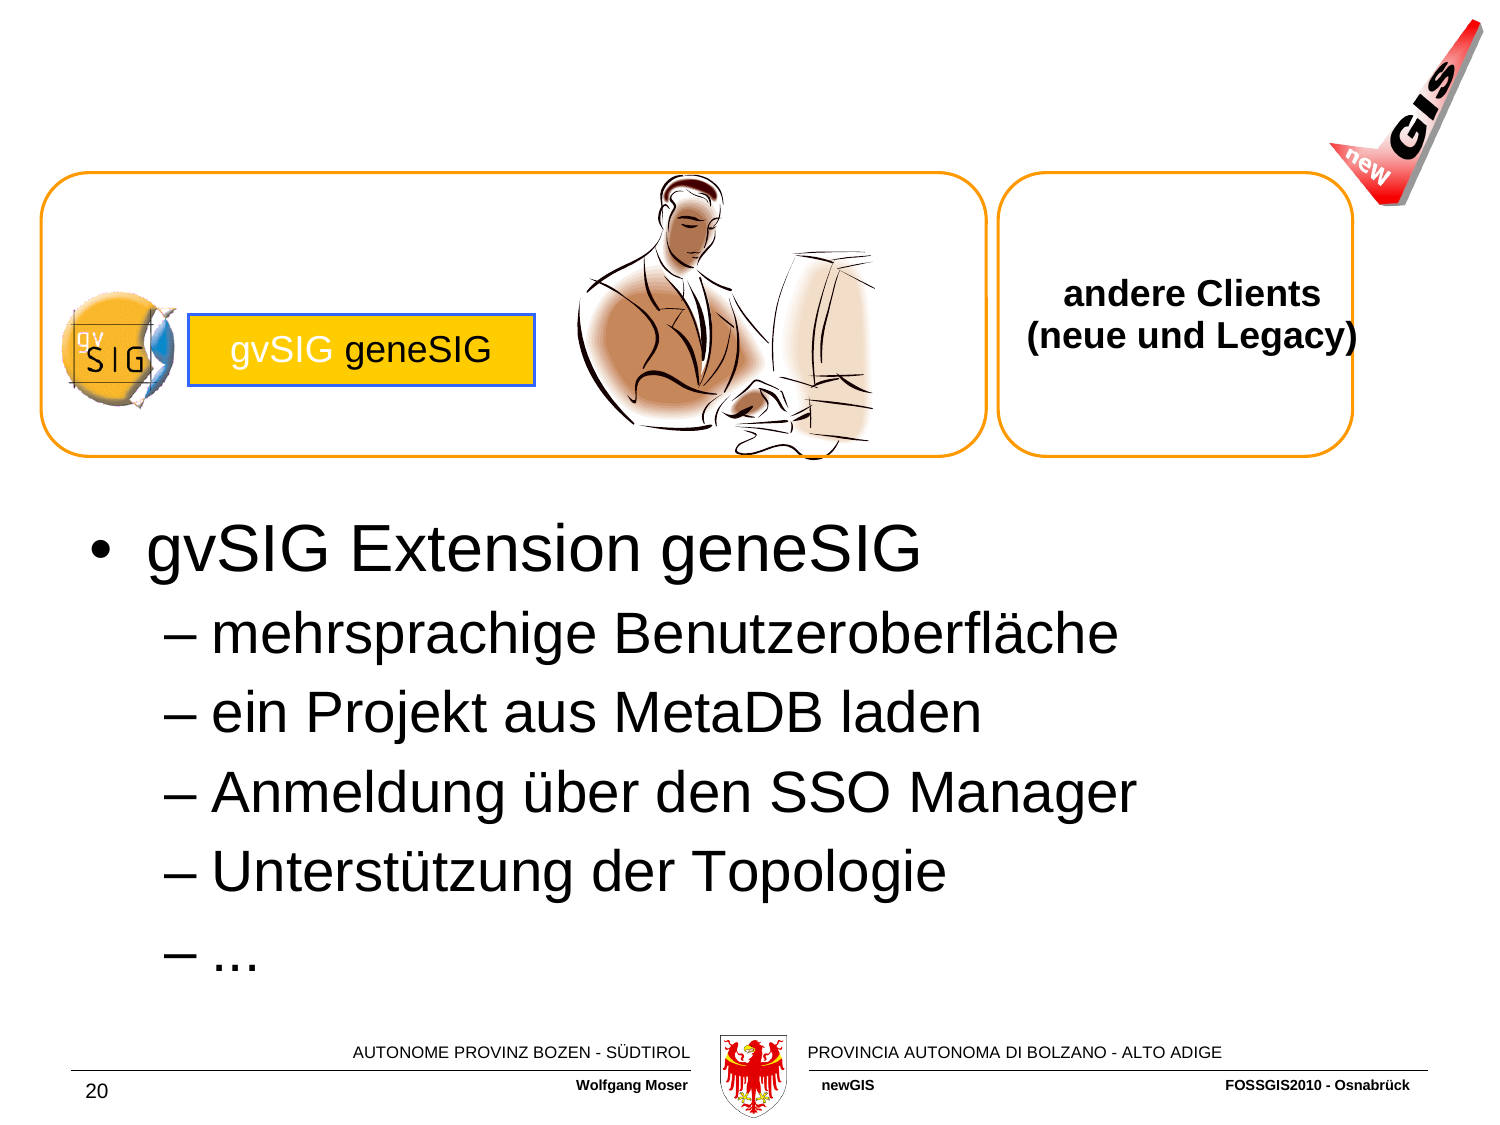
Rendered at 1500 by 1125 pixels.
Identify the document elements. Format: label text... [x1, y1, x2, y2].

picture [568, 175, 876, 454]
text_box andere Clients (neue und Legacy) [998, 172, 1353, 457]
picture [568, 458, 876, 464]
picture [1328, 18, 1485, 207]
list gvSIG Extension geneSIG mehrsprachige Benutzeroberfläche ein Projekt aus MetaDB laden Anmeldung über den SSO Manager Unterstützung der Topologie ... [75, 503, 1426, 1125]
text_box gvSIG geneSIG [188, 314, 535, 386]
picture [59, 290, 177, 410]
